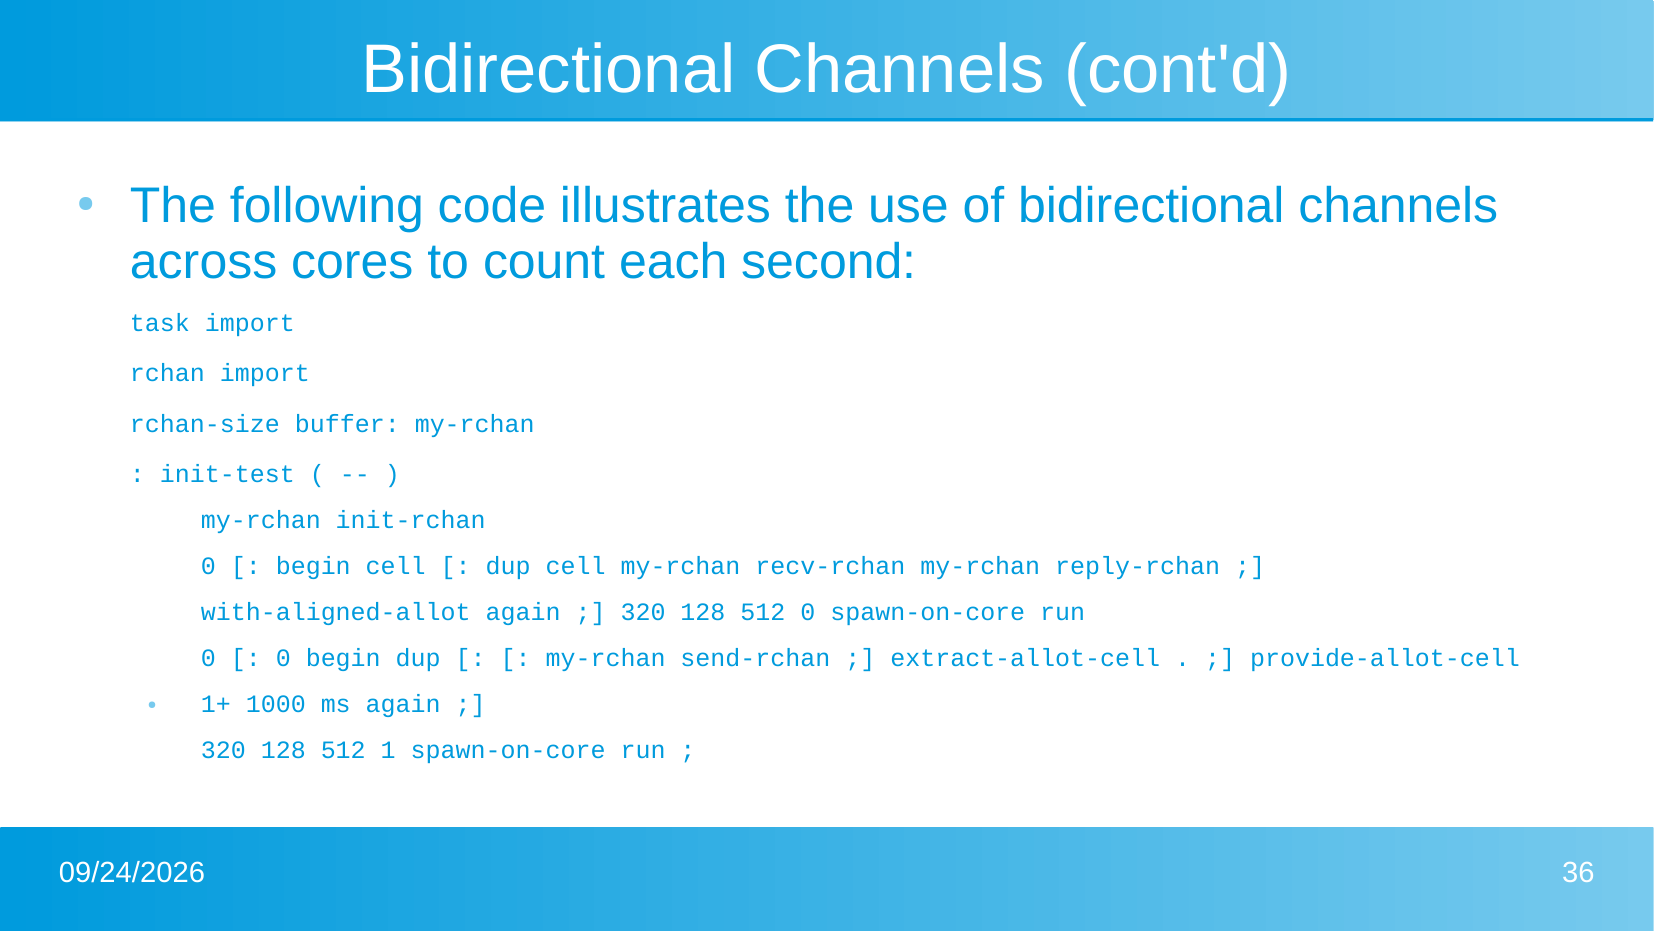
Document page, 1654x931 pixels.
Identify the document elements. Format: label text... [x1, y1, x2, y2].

list The following code illustrates the use of bidirectional channels across cores to count each second: task import rchan import rchan-size buffer: my-rchan : init-test ( -- ) my-rchan init-rchan 0 [: begin cell [: dup cell my-rchan recv-rchan my-rchan reply-rchan ;] with-aligned-allot again ;] 320 128 512 0 spawn-on-core run 0 [: 0 begin dup [: [: my-rchan send-rchan ;] extract-allot-cell . ;] provide-allot-cell 1+ 1000 ms again ;] 320 128 512 1 spawn-on-core run ; [59, 177, 1595, 768]
title Bidirectional Channels (cont'd) [59, 29, 1595, 108]
